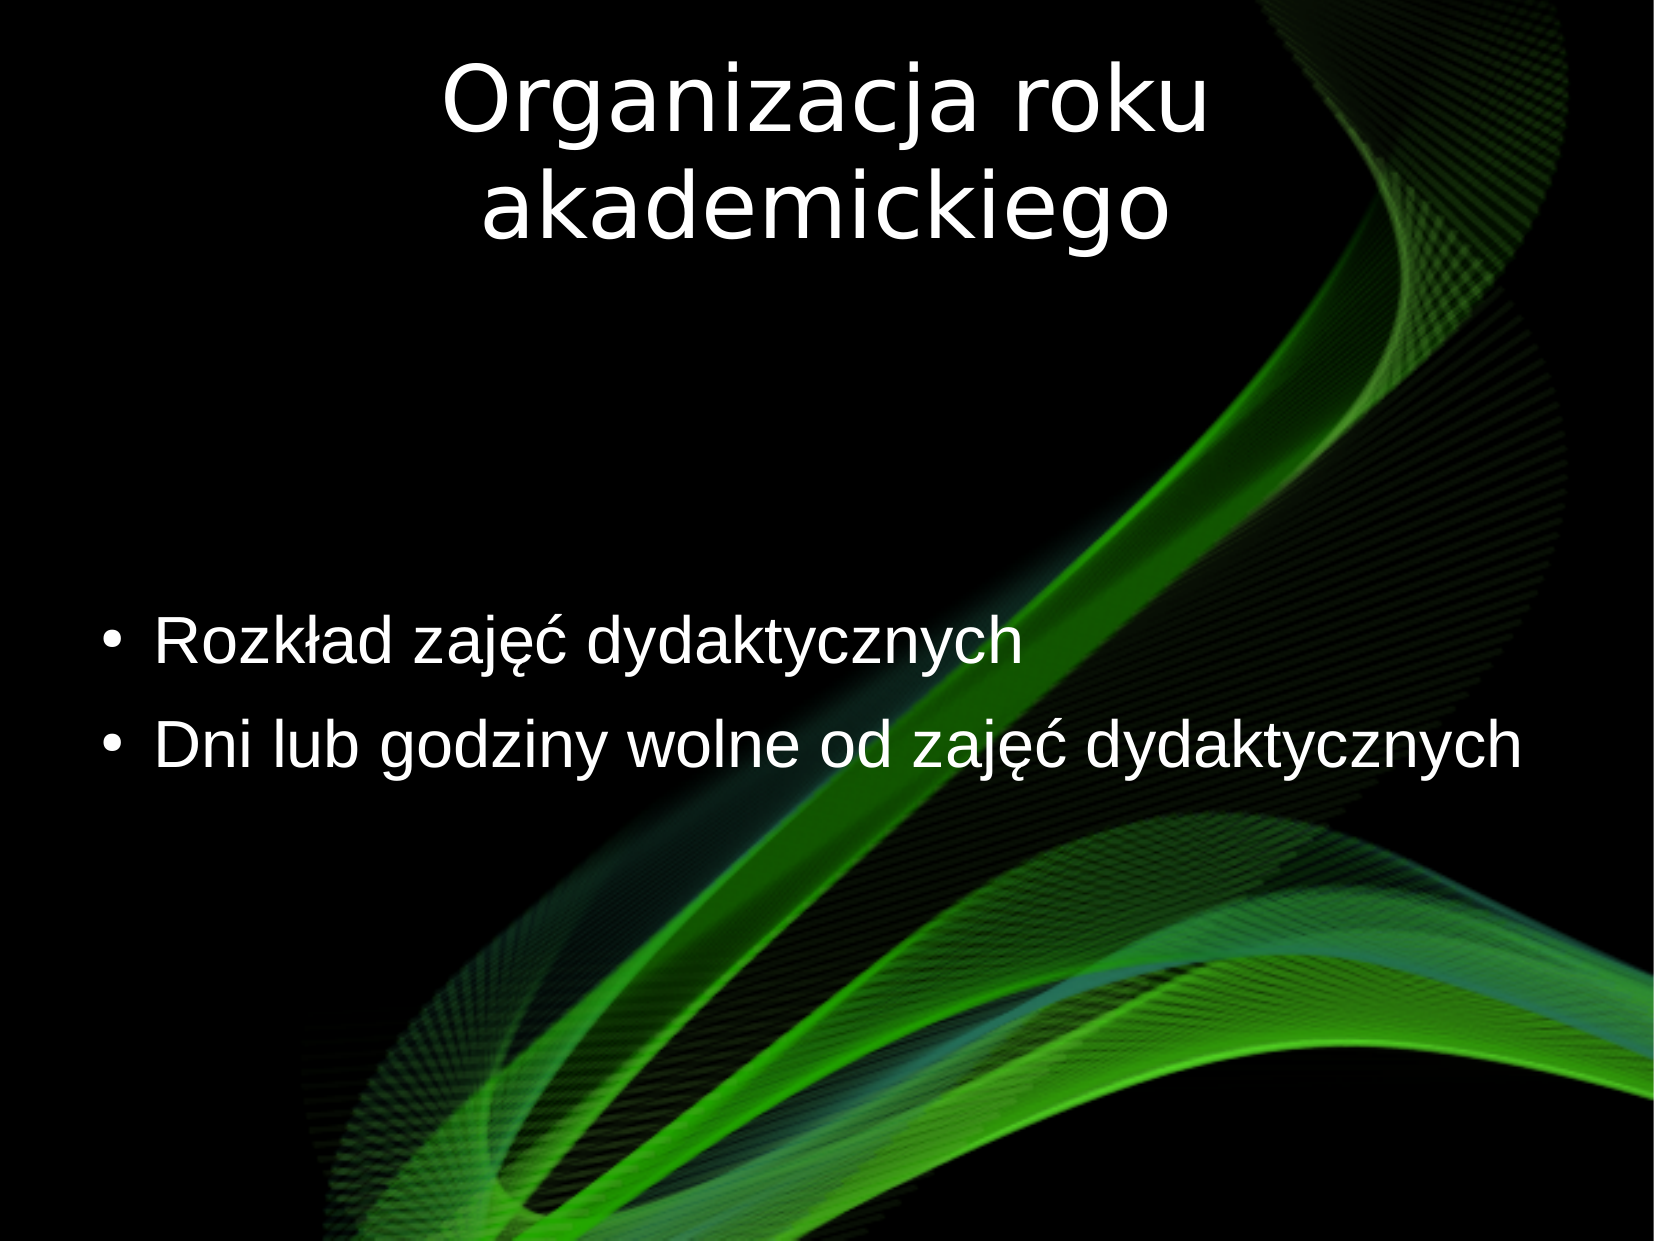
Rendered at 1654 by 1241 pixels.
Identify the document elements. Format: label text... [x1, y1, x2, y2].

title Organizacja roku akademickiego [82, 45, 1571, 261]
picture [0, 0, 1654, 1241]
list Rozkład zajęć dydaktycznych Dni lub godziny wolne od zajęć dydaktycznych [82, 603, 1571, 801]
